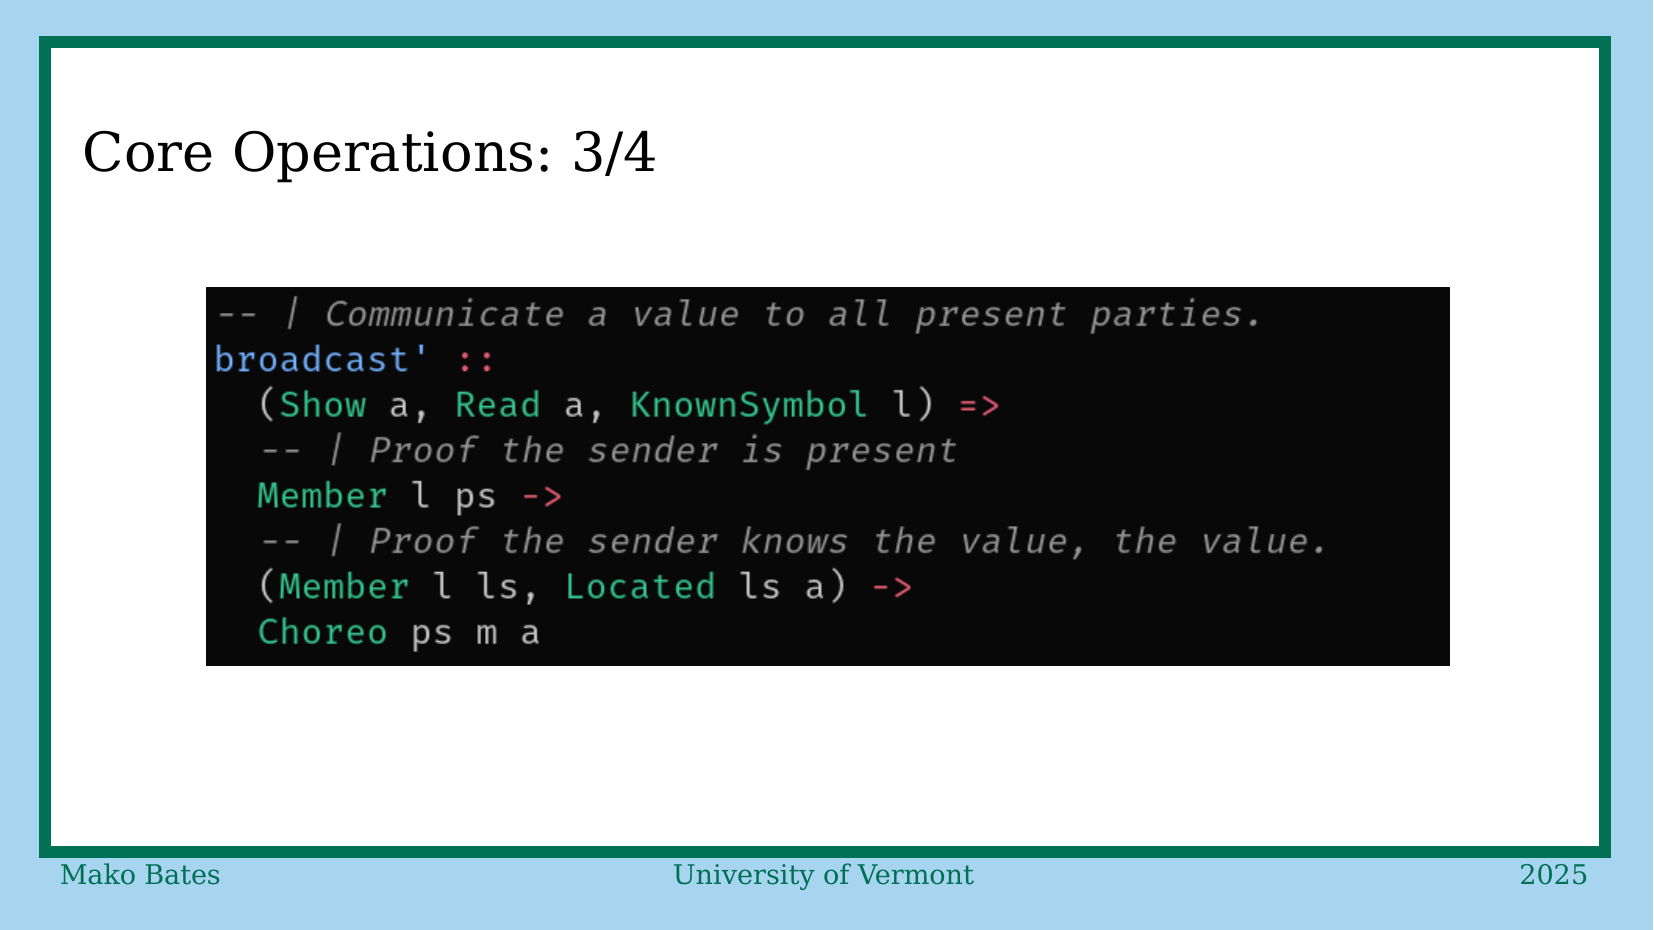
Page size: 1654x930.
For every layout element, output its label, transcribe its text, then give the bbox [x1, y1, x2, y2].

title Core Operations: 3/4 [82, 101, 1571, 205]
picture [206, 287, 1450, 666]
text_box [687, 864, 691, 877]
